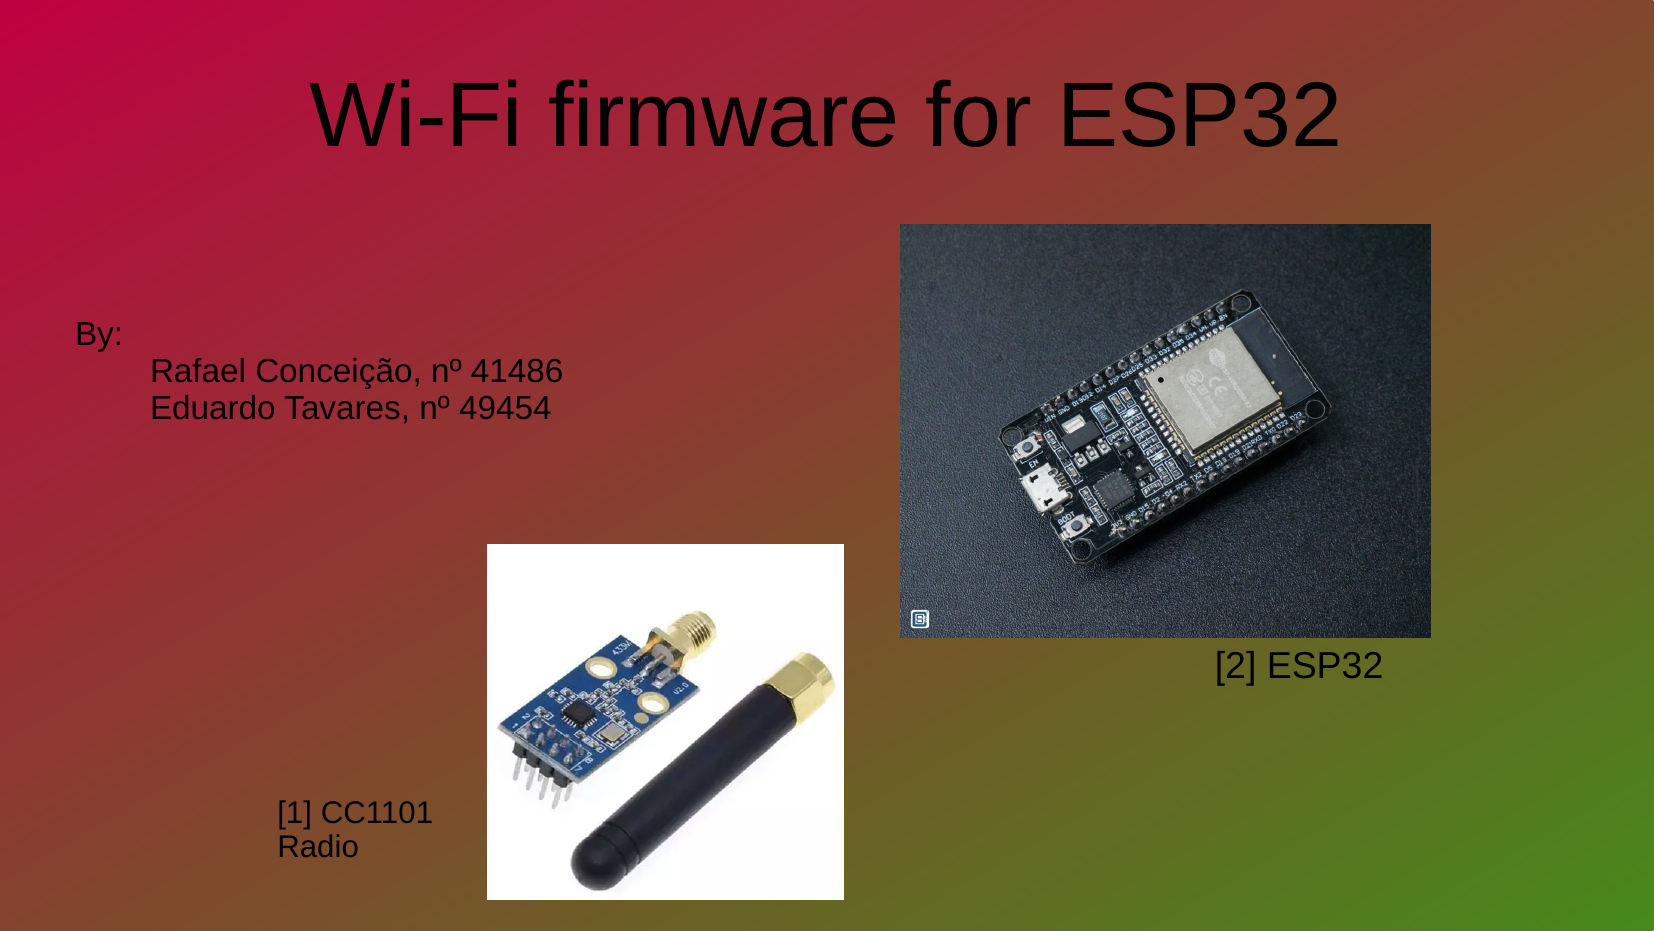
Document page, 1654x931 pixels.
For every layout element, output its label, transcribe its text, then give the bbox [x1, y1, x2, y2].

text_box [2] ESP32 [1200, 637, 1426, 737]
text_box [1] CC1101 Radio [262, 787, 526, 872]
subtitle By: Rafael Conceição, nº 41486 Eduardo Tavares, nº 49454 [75, 217, 1564, 526]
picture [487, 544, 844, 901]
title Wi-Fi firmware for ESP32 [82, 37, 1571, 193]
picture [900, 224, 1431, 638]
